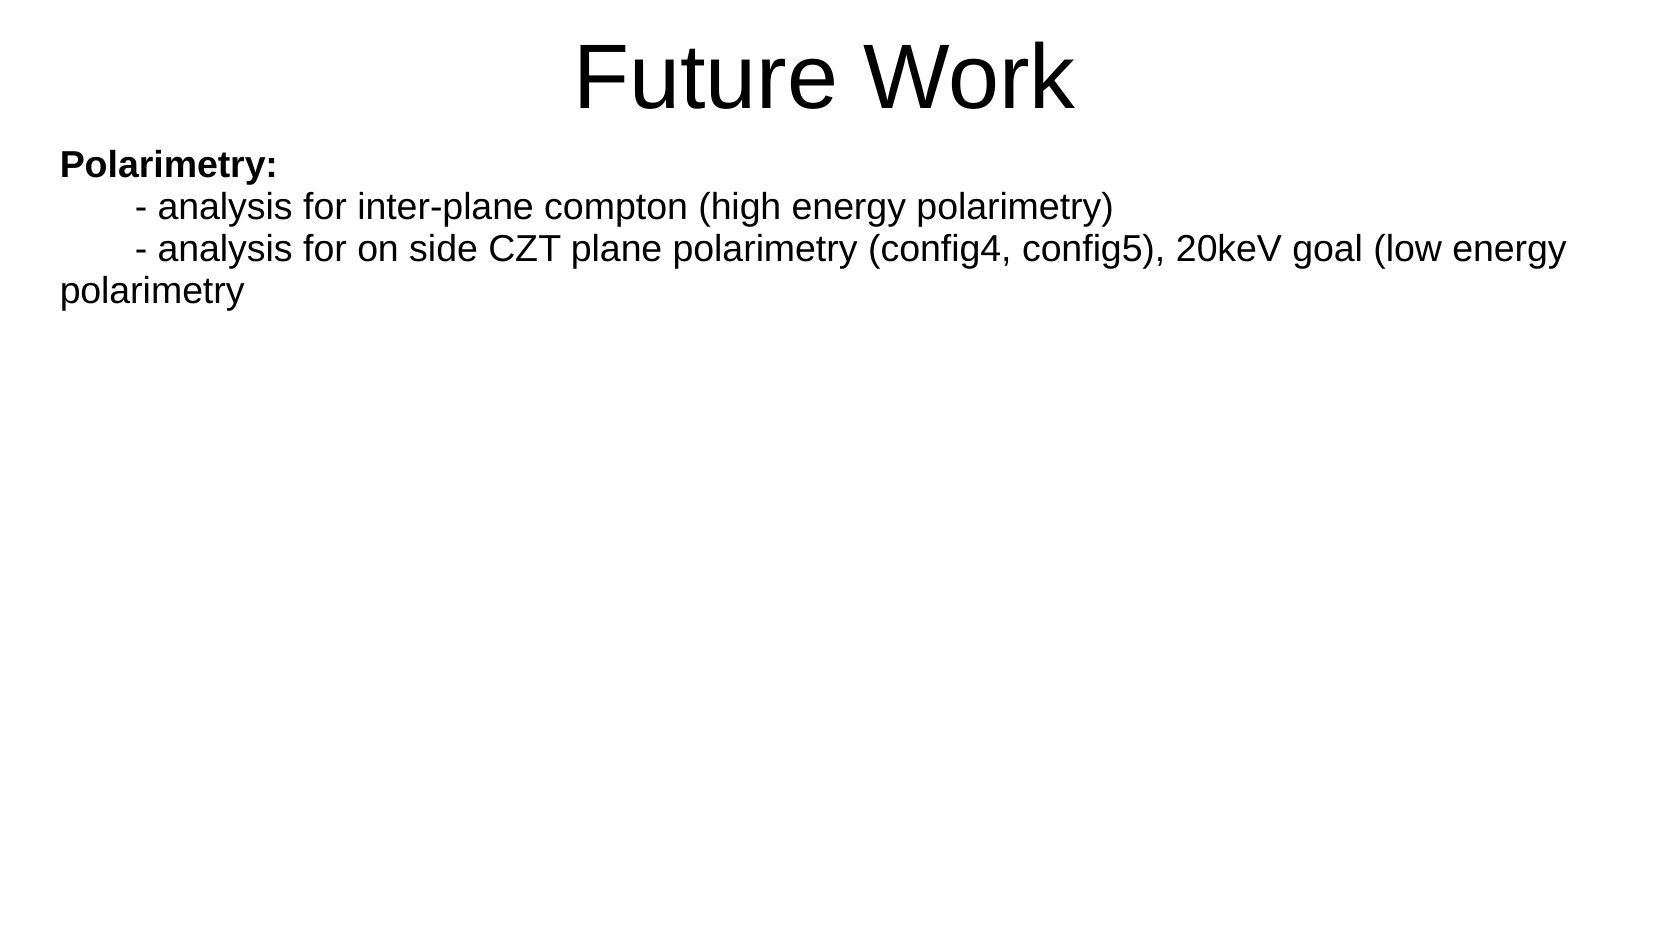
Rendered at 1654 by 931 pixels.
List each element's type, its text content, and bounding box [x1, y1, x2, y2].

title Future Work [80, 0, 1569, 136]
text_box Polarimetry: - analysis for inter-plane compton (high energy polarimetry) - analysis for on side CZT plane polarimetry (config4, config5), 20keV goal (low energy polarimetry [45, 136, 1617, 761]
